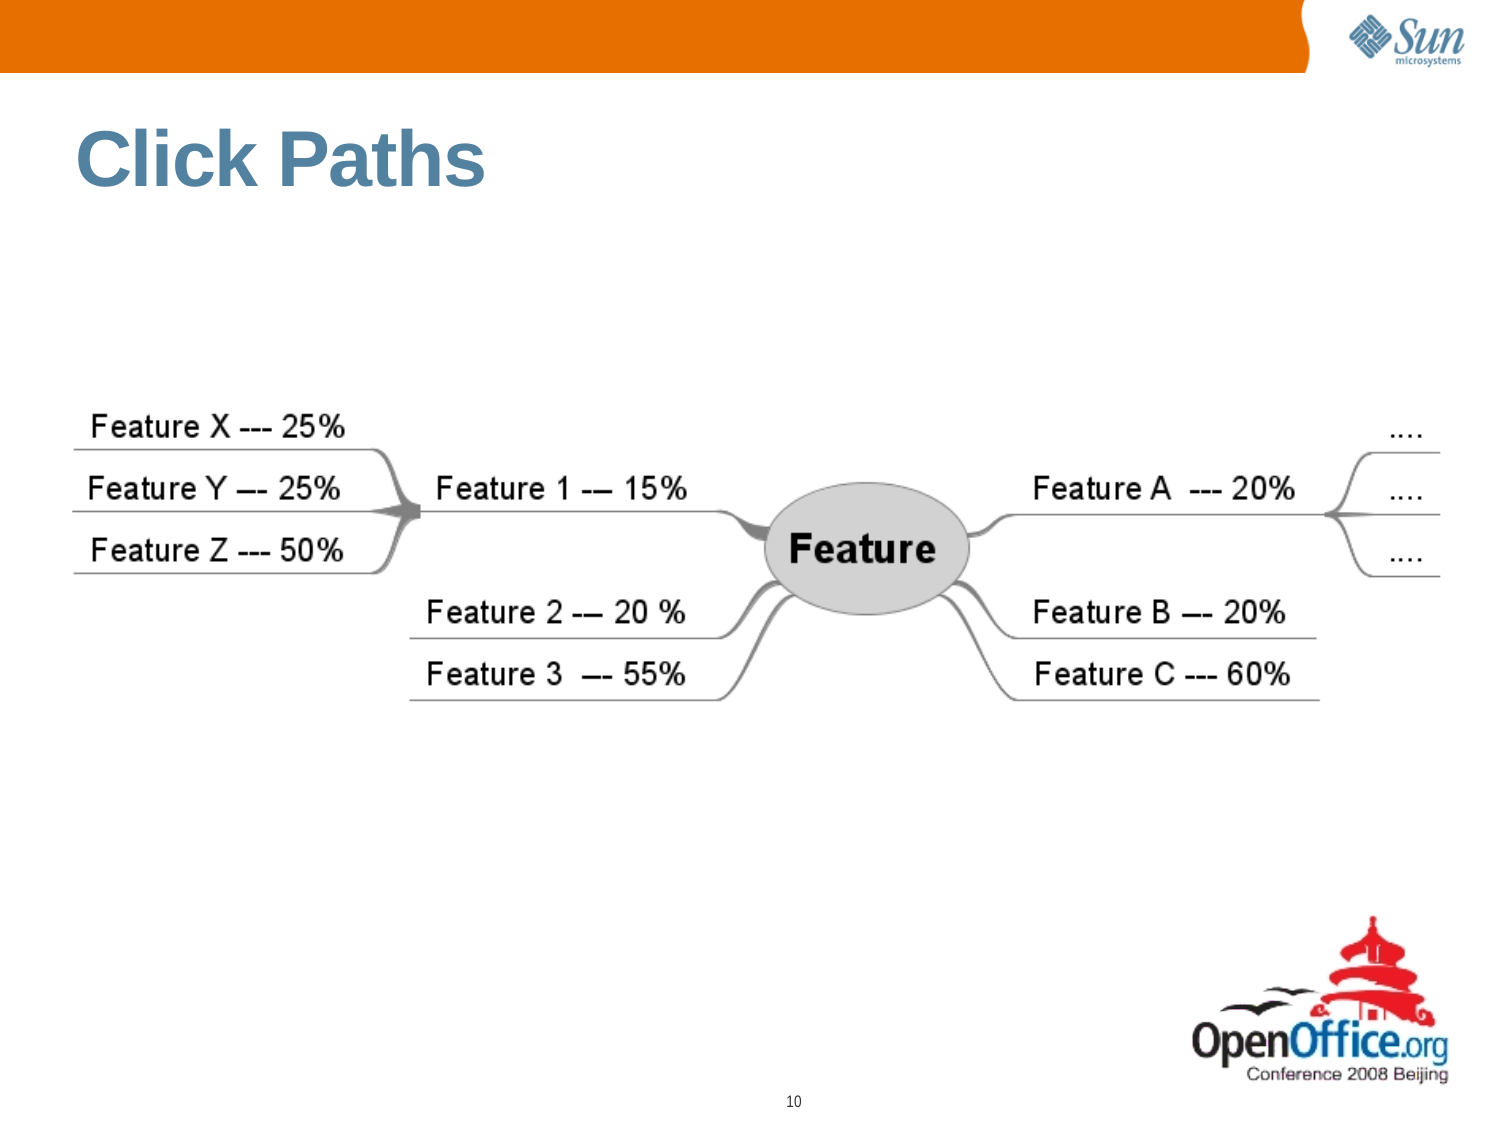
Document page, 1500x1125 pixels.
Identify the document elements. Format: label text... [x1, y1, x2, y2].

title Click Paths [75, 123, 1437, 227]
picture [0, 315, 1500, 814]
picture [1179, 906, 1463, 1105]
picture [0, 0, 1500, 73]
